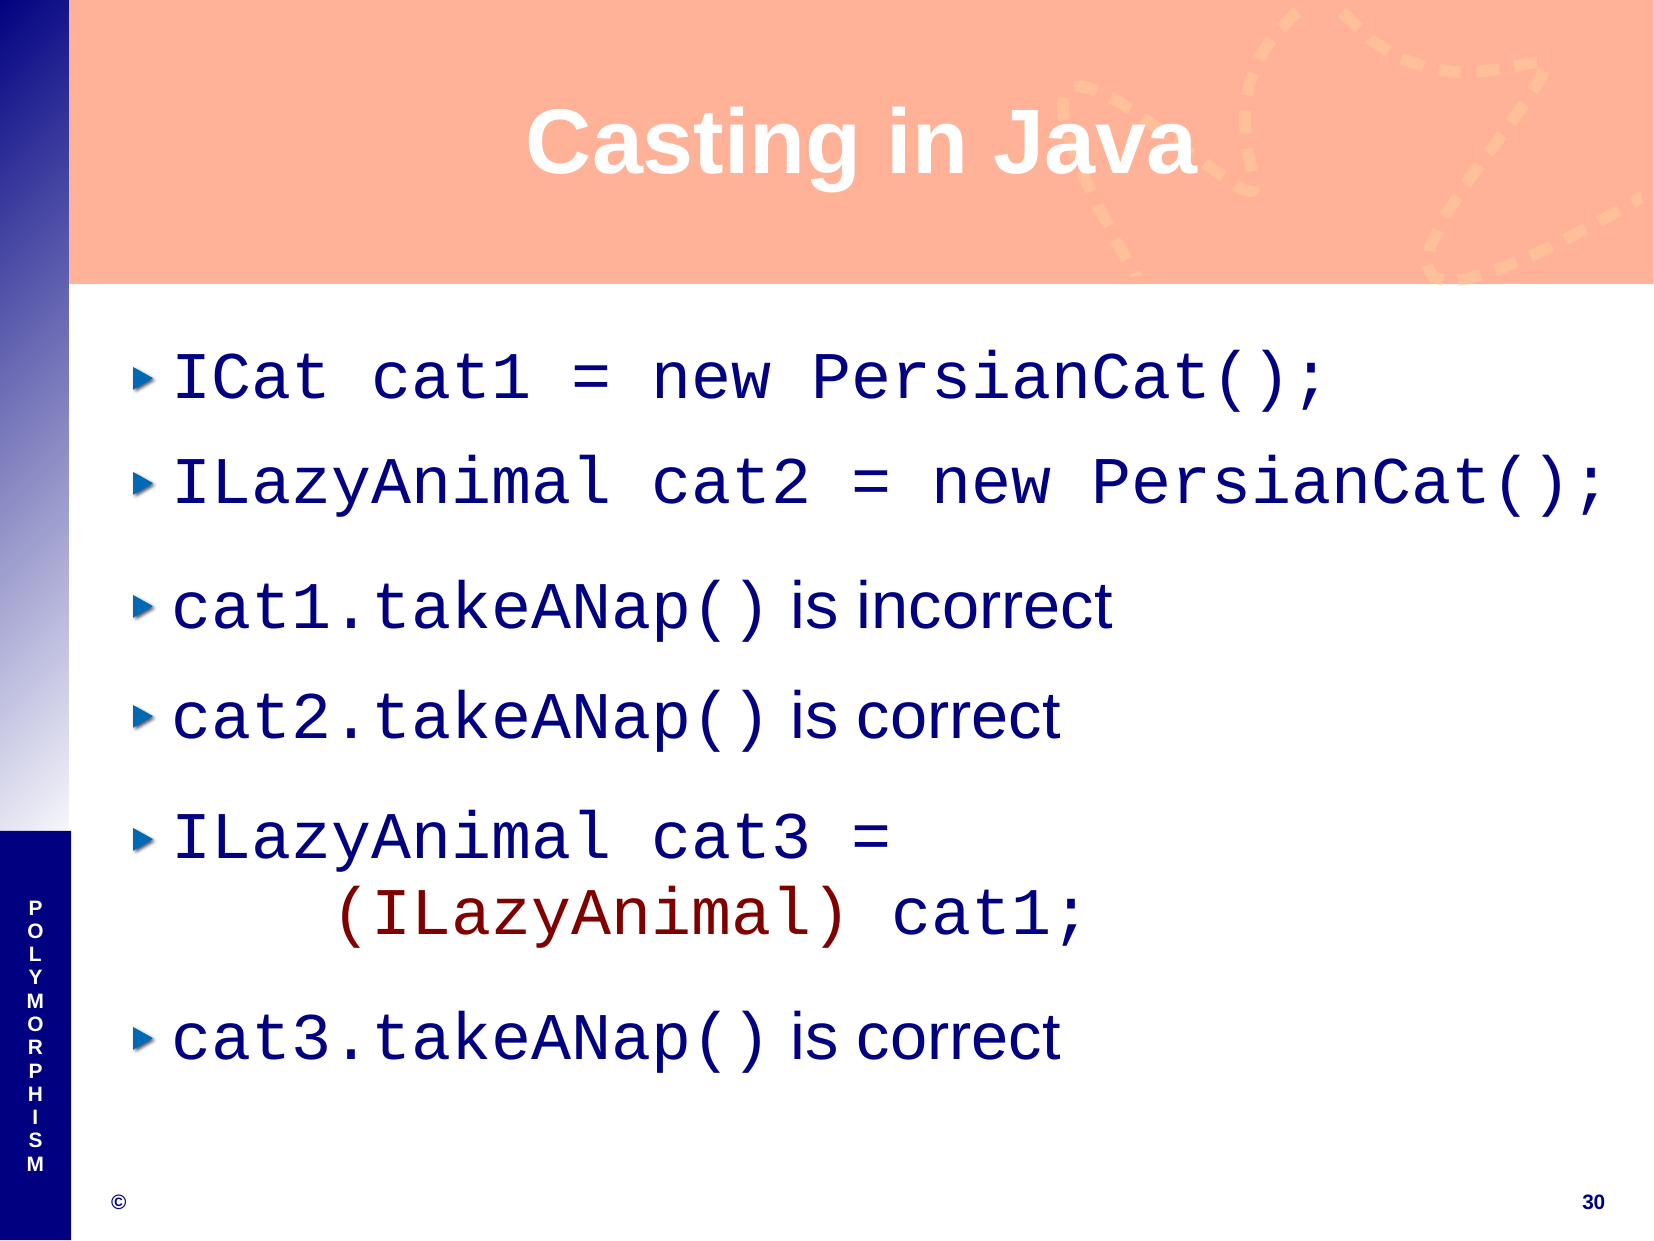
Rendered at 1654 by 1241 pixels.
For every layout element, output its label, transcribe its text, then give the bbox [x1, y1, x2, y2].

list ICat cat1 = new PersianCat(); ILazyAnimal cat2 = new PersianCat(); cat1.takeANap() is incorrect cat2.takeANap() is correct ILazyAnimal cat3 = (ILazyAnimal) cat1; cat3.takeANap() is correct [101, 342, 1632, 1081]
text_box P O L Y M O R P H I S M [0, 830, 71, 1241]
title Casting in Java [108, 37, 1617, 246]
